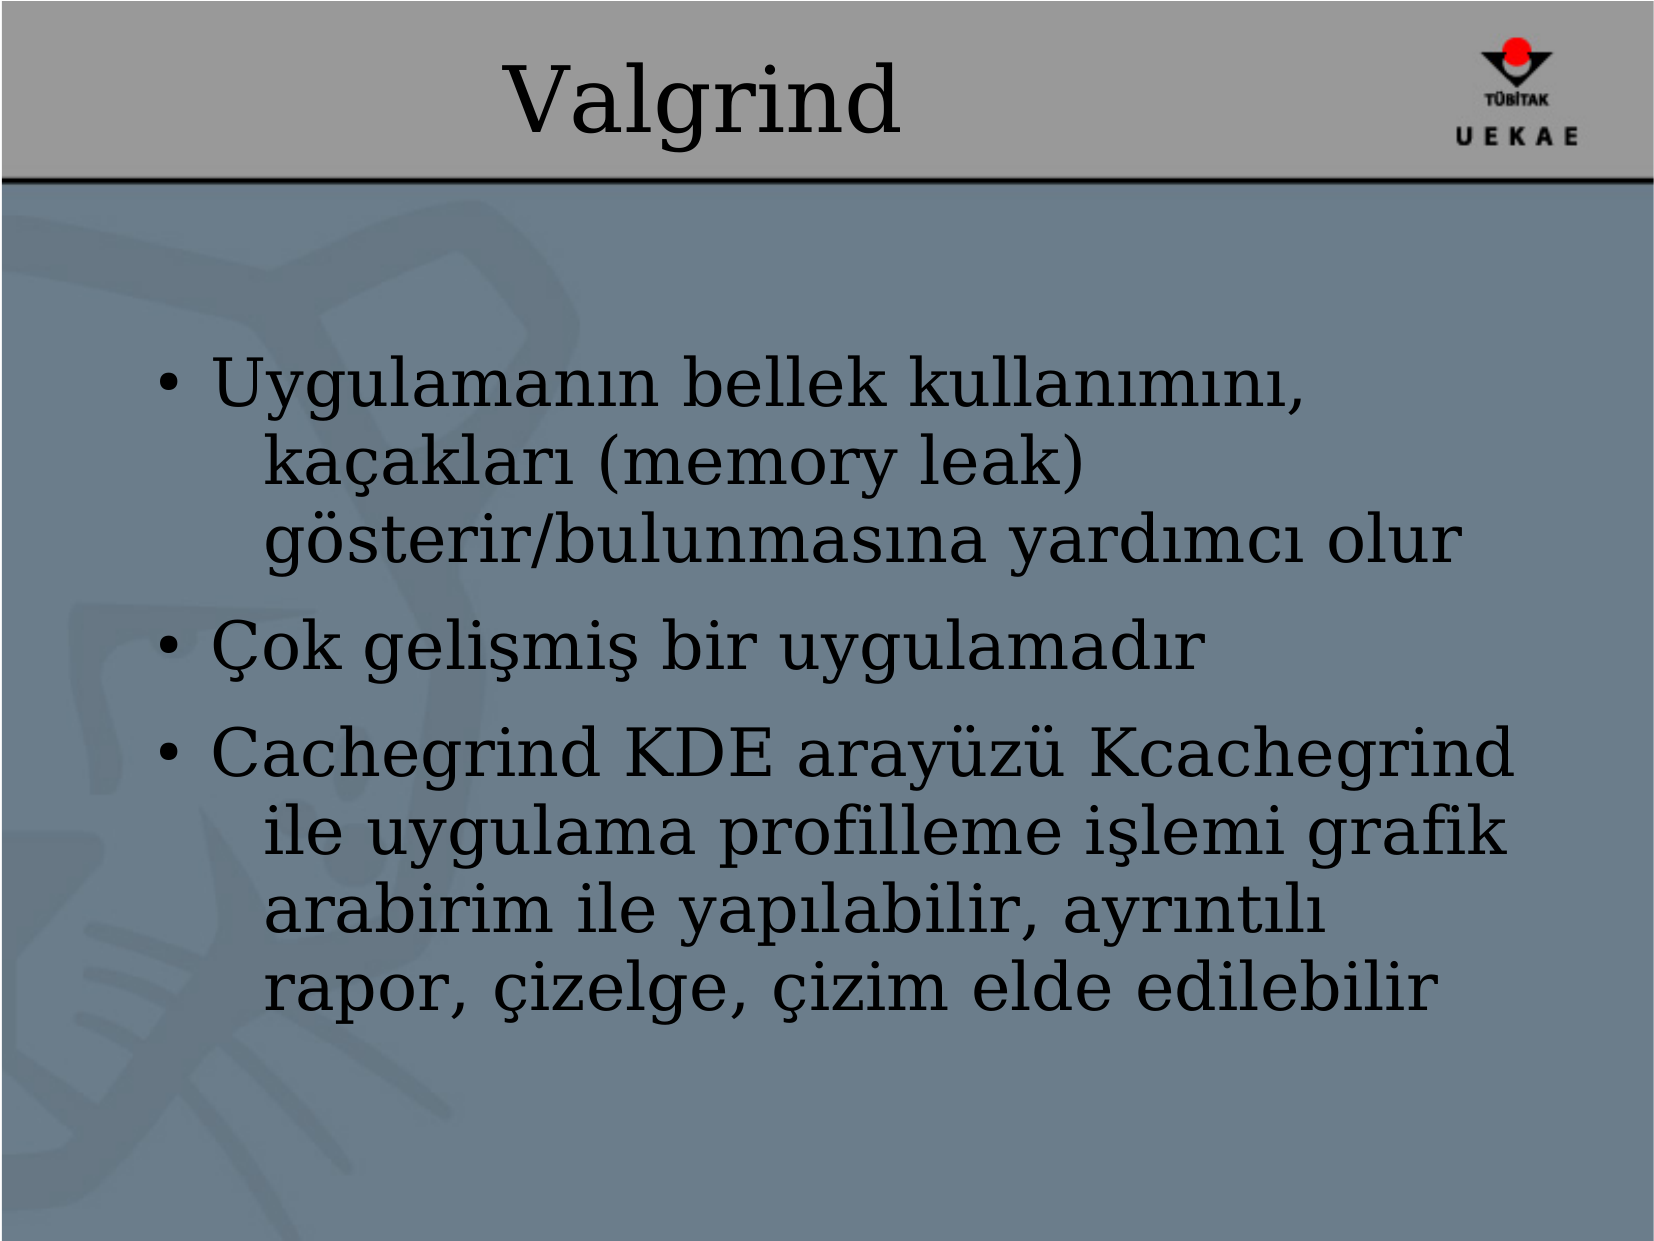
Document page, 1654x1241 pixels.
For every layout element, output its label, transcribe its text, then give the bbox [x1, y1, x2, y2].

list Uygulamanın bellek kullanımını, kaçakları (memory leak) gösterir/bulunmasına yardımcı olur Çok gelişmiş bir uygulamadır Cachegrind KDE arayüzü Kcachegrind ile uygulama profilleme işlemi grafik arabirim ile yapılabilir, ayrıntılı rapor, çizelge, çizim elde edilebilir [121, 344, 1534, 1127]
title Valgrind [0, 0, 1410, 204]
picture [1, 1, 1654, 1241]
